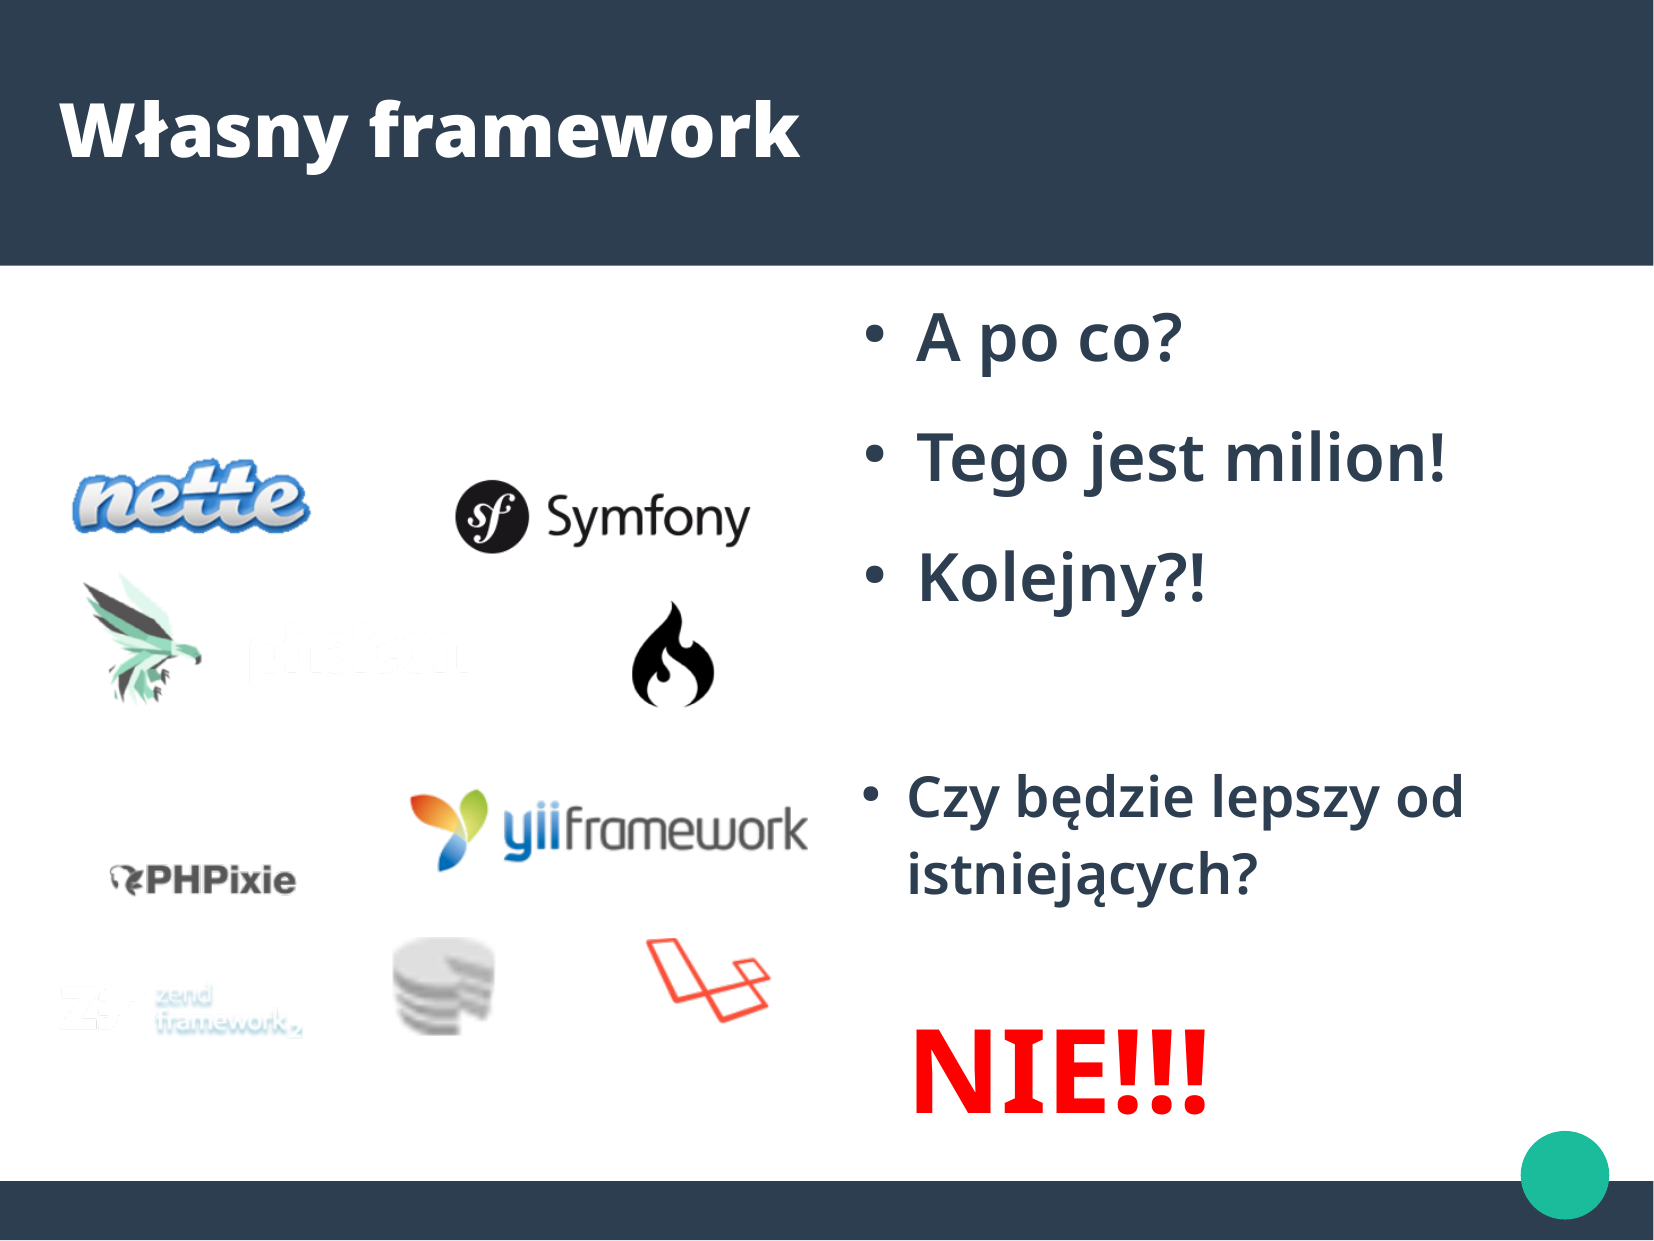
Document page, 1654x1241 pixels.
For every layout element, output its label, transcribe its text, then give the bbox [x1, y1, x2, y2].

title Własny framework [59, 49, 1595, 207]
picture [58, 437, 809, 1039]
list A po co? Tego jest milion! Kolejny?! [845, 290, 1572, 634]
list Czy będzie lepszy od istniejących? NIE!!! [845, 756, 1596, 1151]
